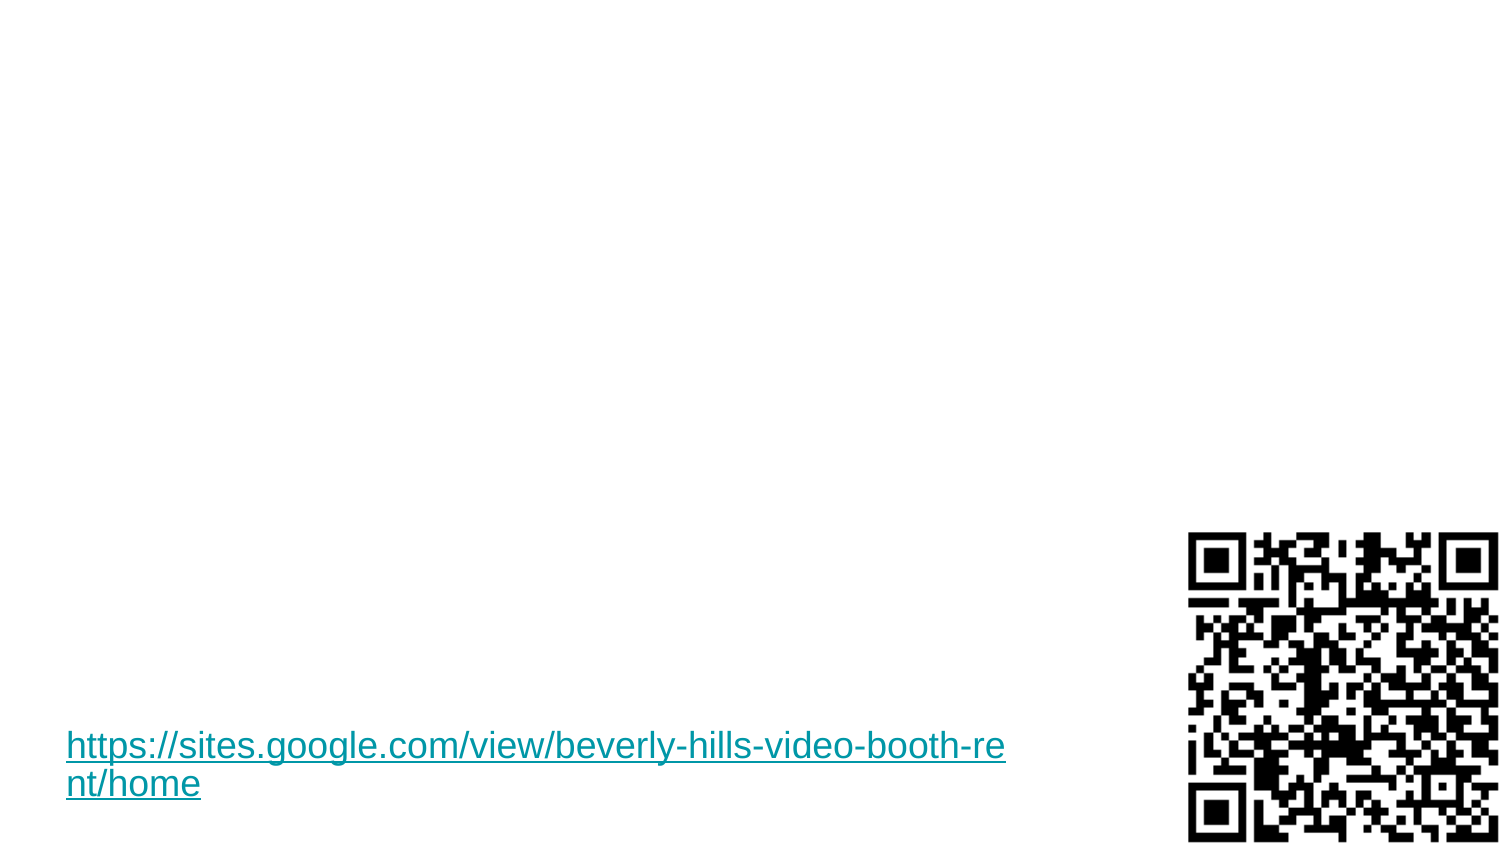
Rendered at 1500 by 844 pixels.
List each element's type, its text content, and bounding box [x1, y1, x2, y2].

picture [1187, 531, 1500, 844]
list https://sites.google.com/view/beverly-hills-video-booth-rent/home [51, 694, 1036, 794]
